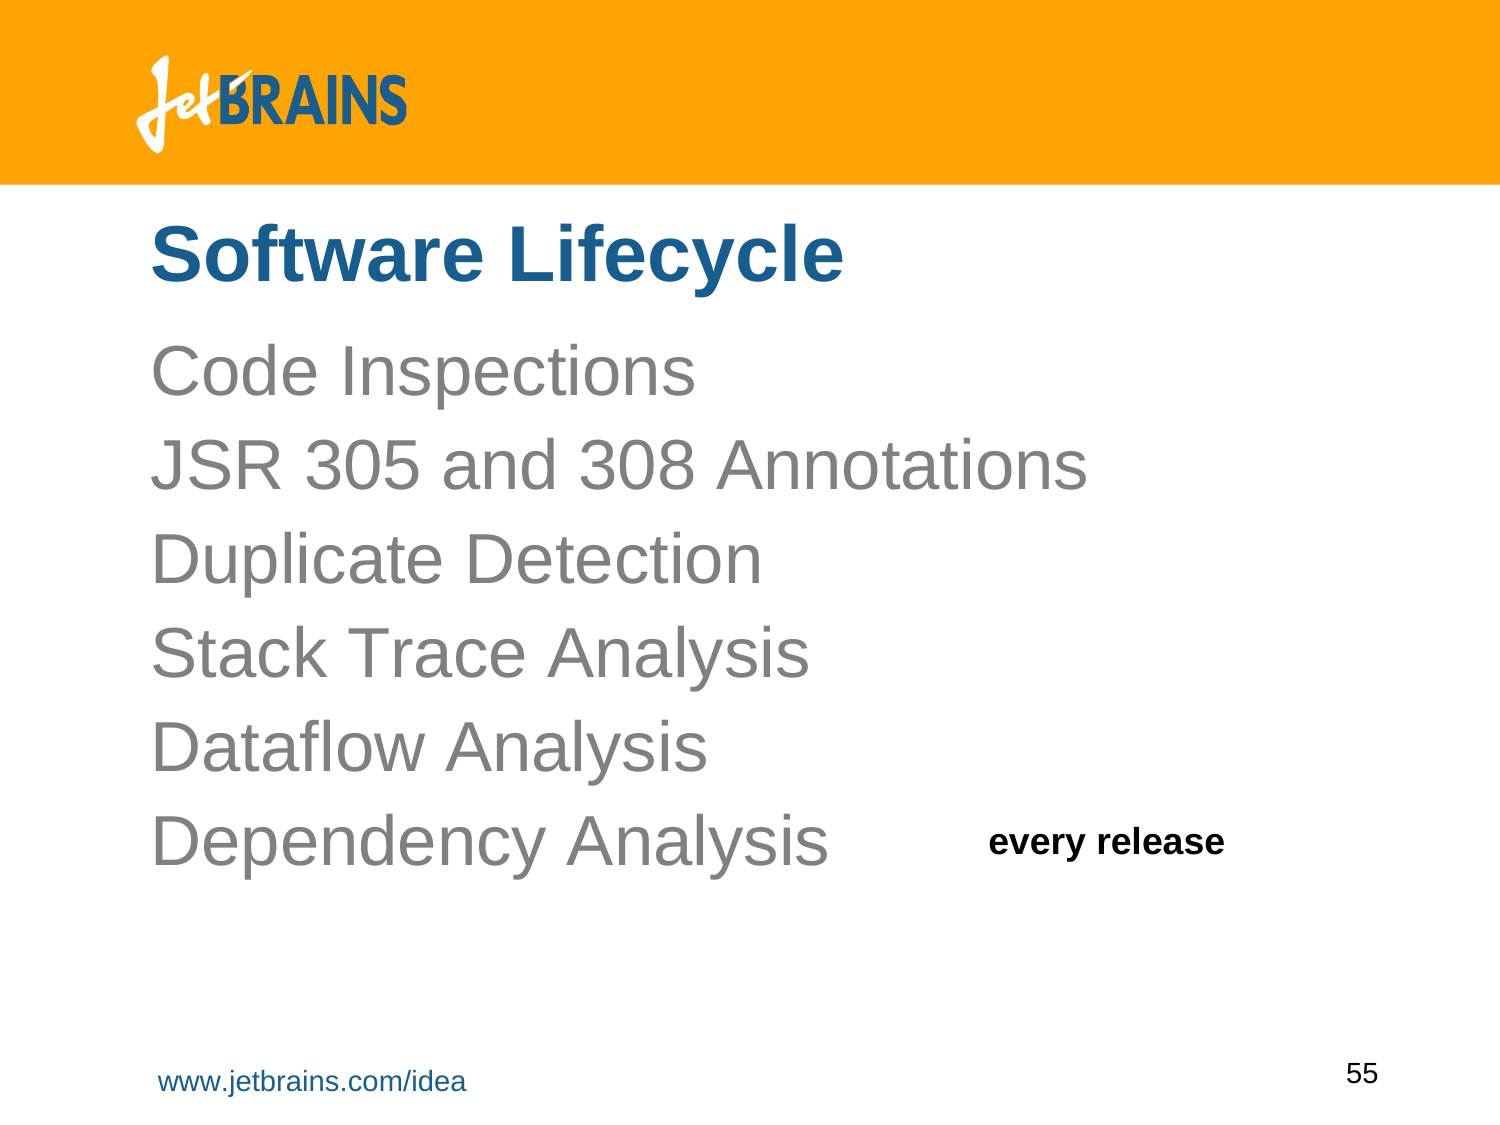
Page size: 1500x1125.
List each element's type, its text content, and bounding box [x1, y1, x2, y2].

title Software Lifecycle [135, 194, 1377, 305]
list Code Inspections JSR 305 and 308 Annotations Duplicate Detection Stack Trace Analysis Dataflow Analysis Dependency Analysis [135, 326, 1388, 1051]
text_box every release [948, 809, 1265, 885]
